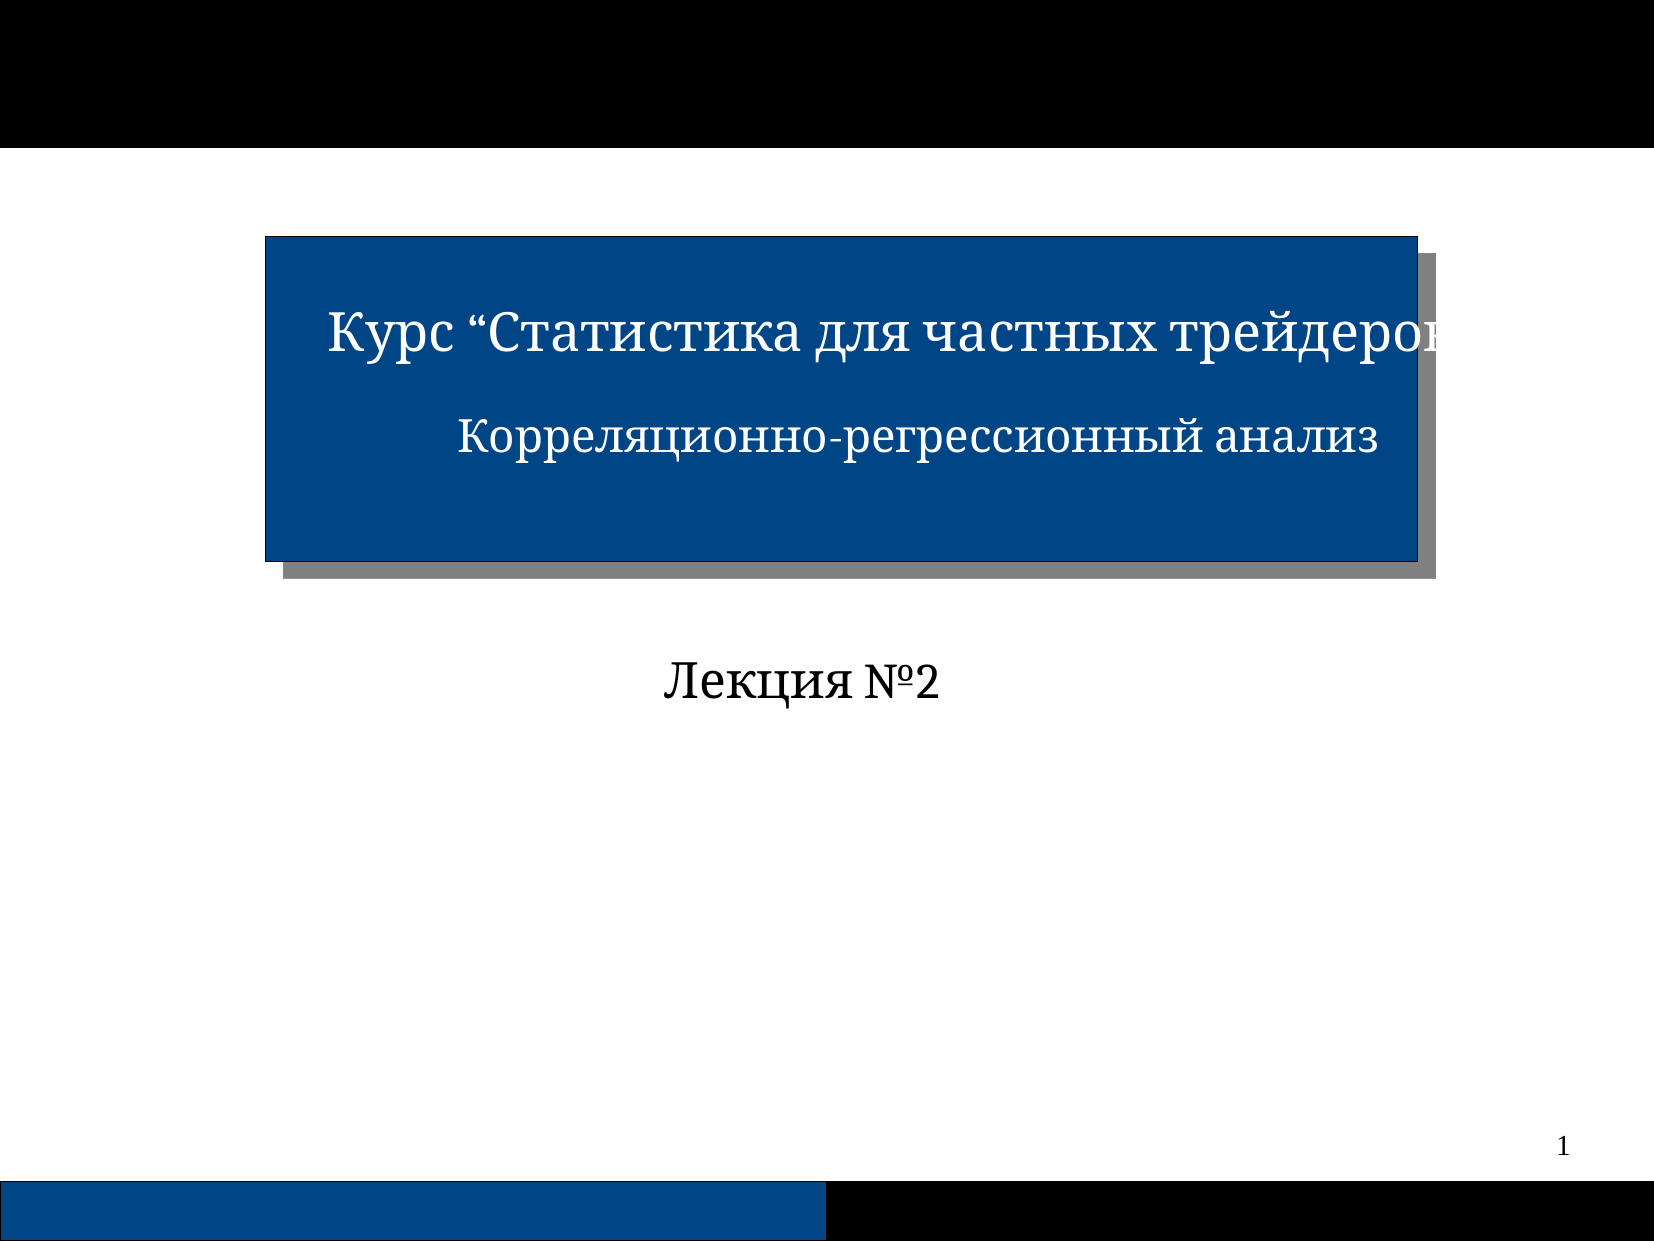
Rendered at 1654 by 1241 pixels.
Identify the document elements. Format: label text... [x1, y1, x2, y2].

text_box [0, 1181, 1654, 1241]
text_box Лекция №2 [649, 646, 1017, 877]
text_box [0, 0, 1654, 148]
text_box [1400, 324, 1415, 349]
text_box Курс “Статистика для частных трейдеров” [313, 295, 1388, 428]
text_box [265, 236, 1418, 562]
text_box Корреляционно-регрессионный анализ [442, 403, 1298, 532]
